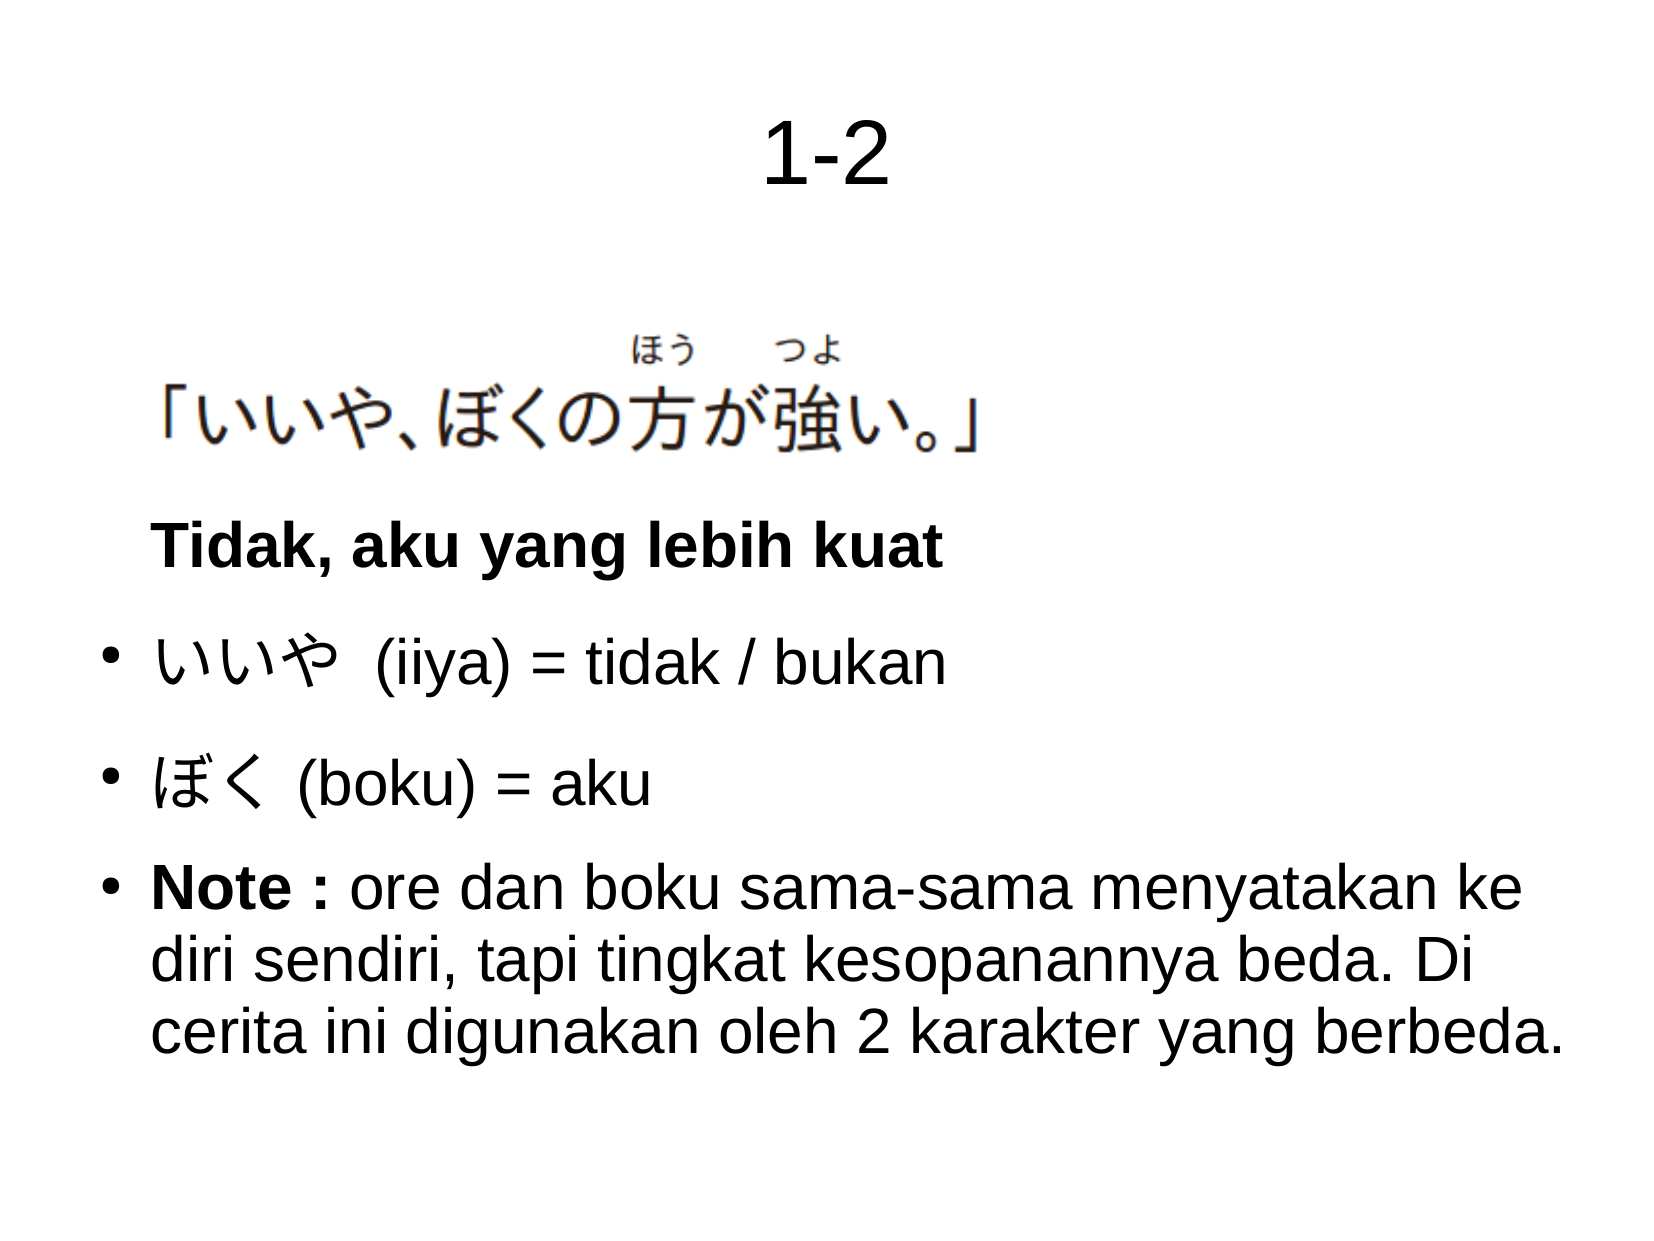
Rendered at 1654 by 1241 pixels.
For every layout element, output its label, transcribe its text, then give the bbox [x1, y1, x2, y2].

picture [150, 329, 991, 466]
list Tidak, aku yang lebih kuat いいや (iiya) = tidak / bukan ぼく(boku) = aku Note : ore dan boku sama-sama menyatakan ke diri sendiri, tapi tingkat kesopanannya beda. Di cerita ini digunakan oleh 2 karakter yang berbeda. [82, 510, 1571, 1081]
title 1-2 [82, 49, 1571, 257]
